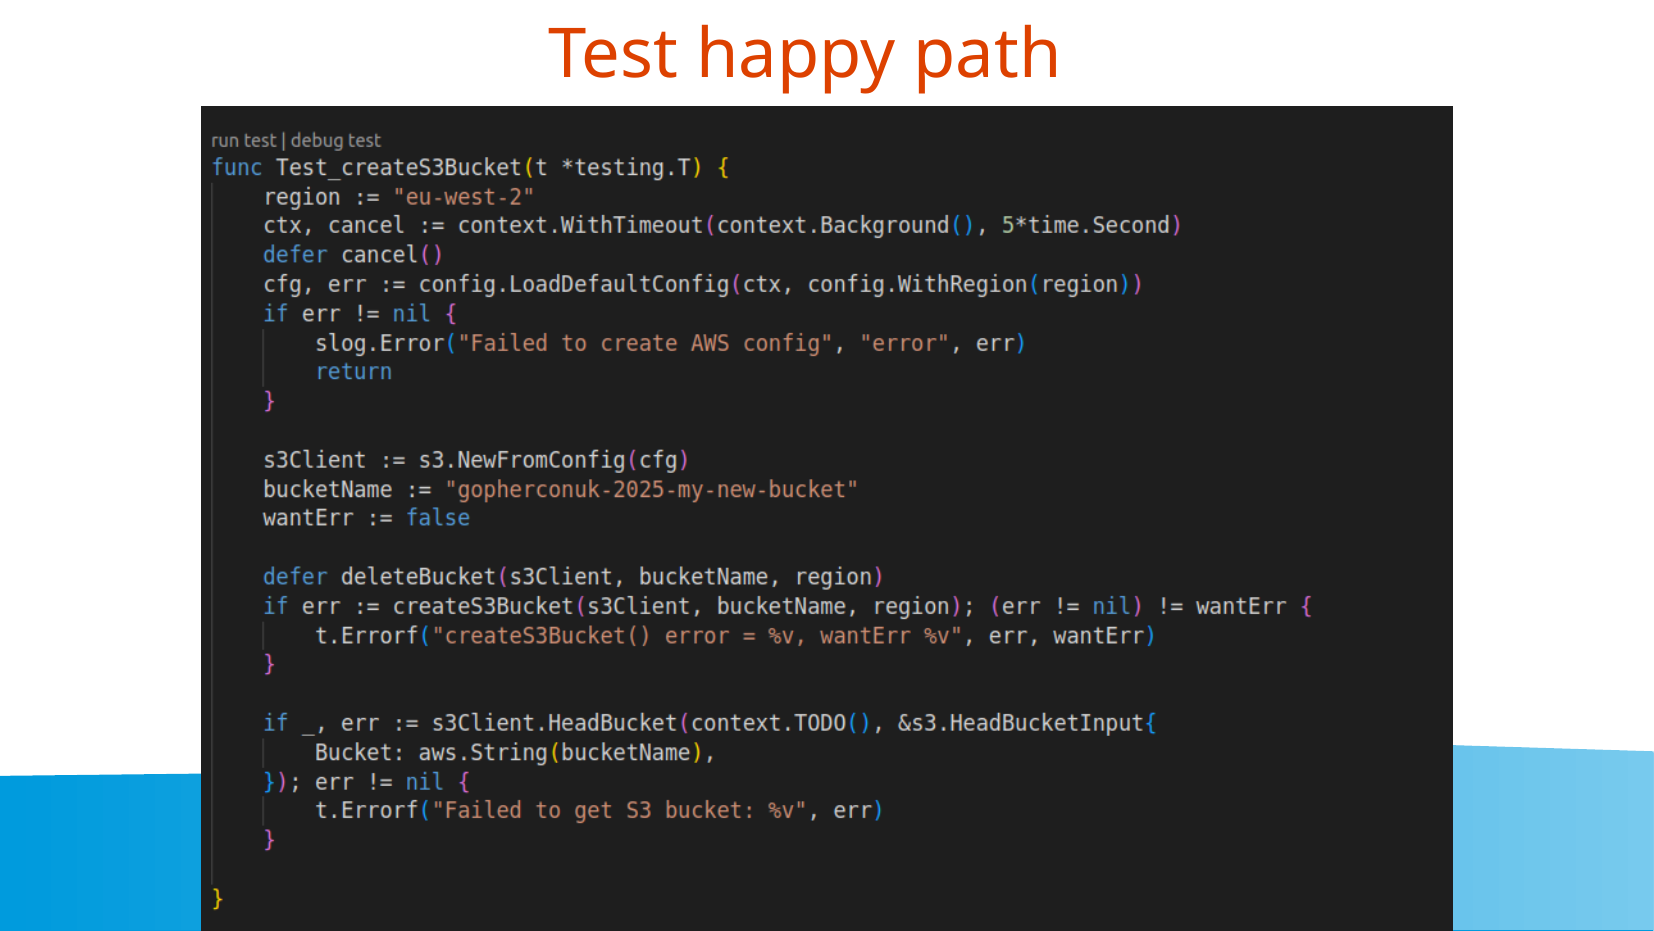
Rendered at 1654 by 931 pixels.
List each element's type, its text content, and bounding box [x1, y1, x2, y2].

picture [201, 106, 1453, 931]
title Test happy path [67, 0, 1544, 140]
